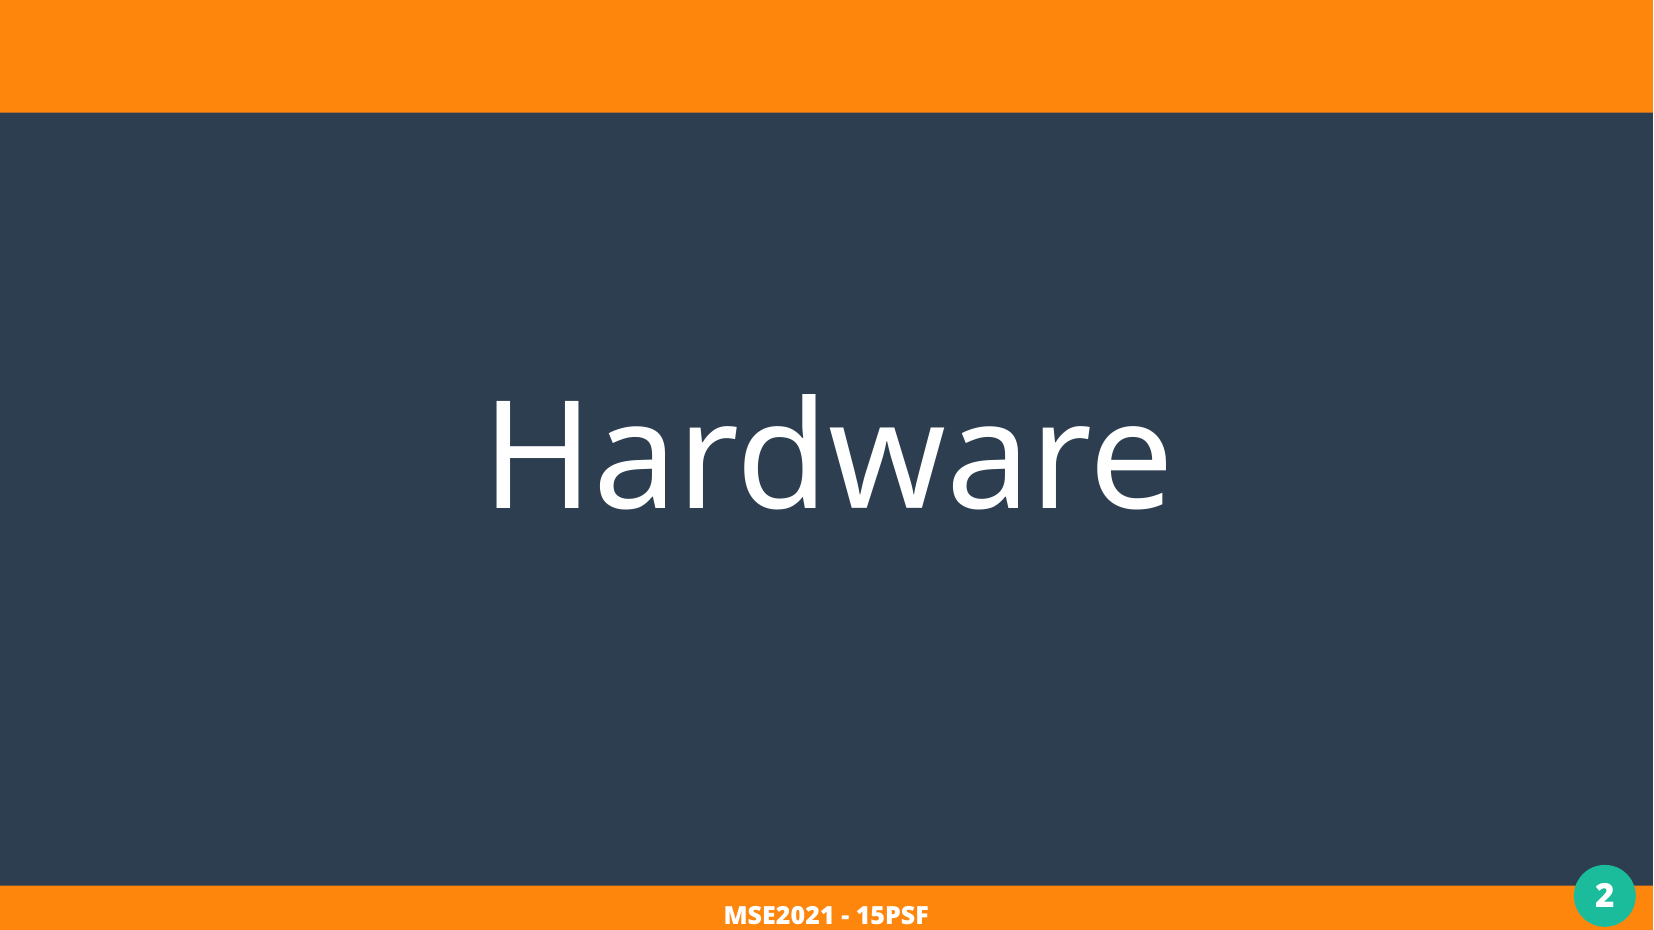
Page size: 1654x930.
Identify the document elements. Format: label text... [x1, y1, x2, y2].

list Hardware [482, 348, 1272, 584]
